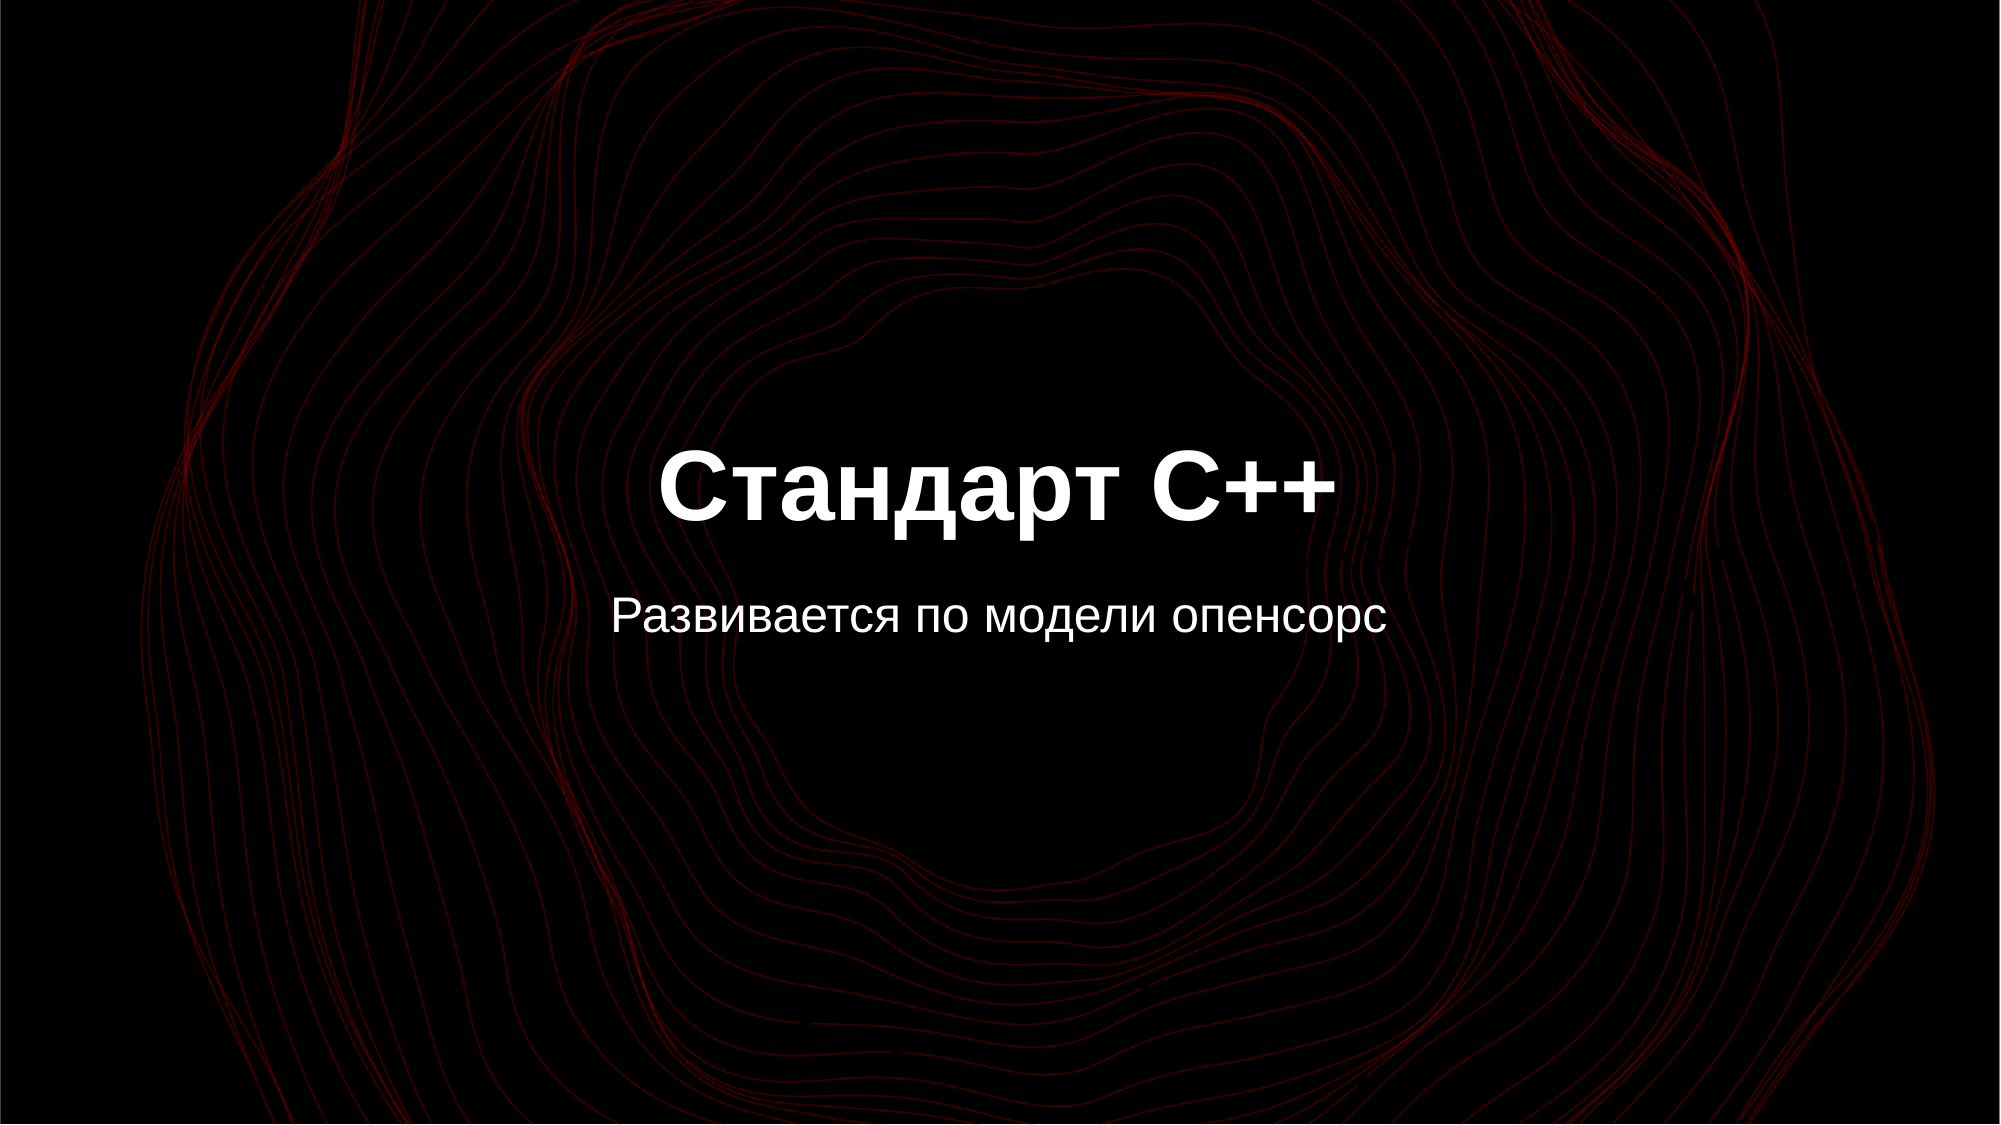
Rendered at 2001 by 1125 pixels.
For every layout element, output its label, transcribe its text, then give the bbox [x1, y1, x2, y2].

picture [0, 0, 2001, 1125]
list Развивается по модели опенсорс [136, 582, 1862, 819]
title Стандарт C++ [136, 431, 1862, 543]
